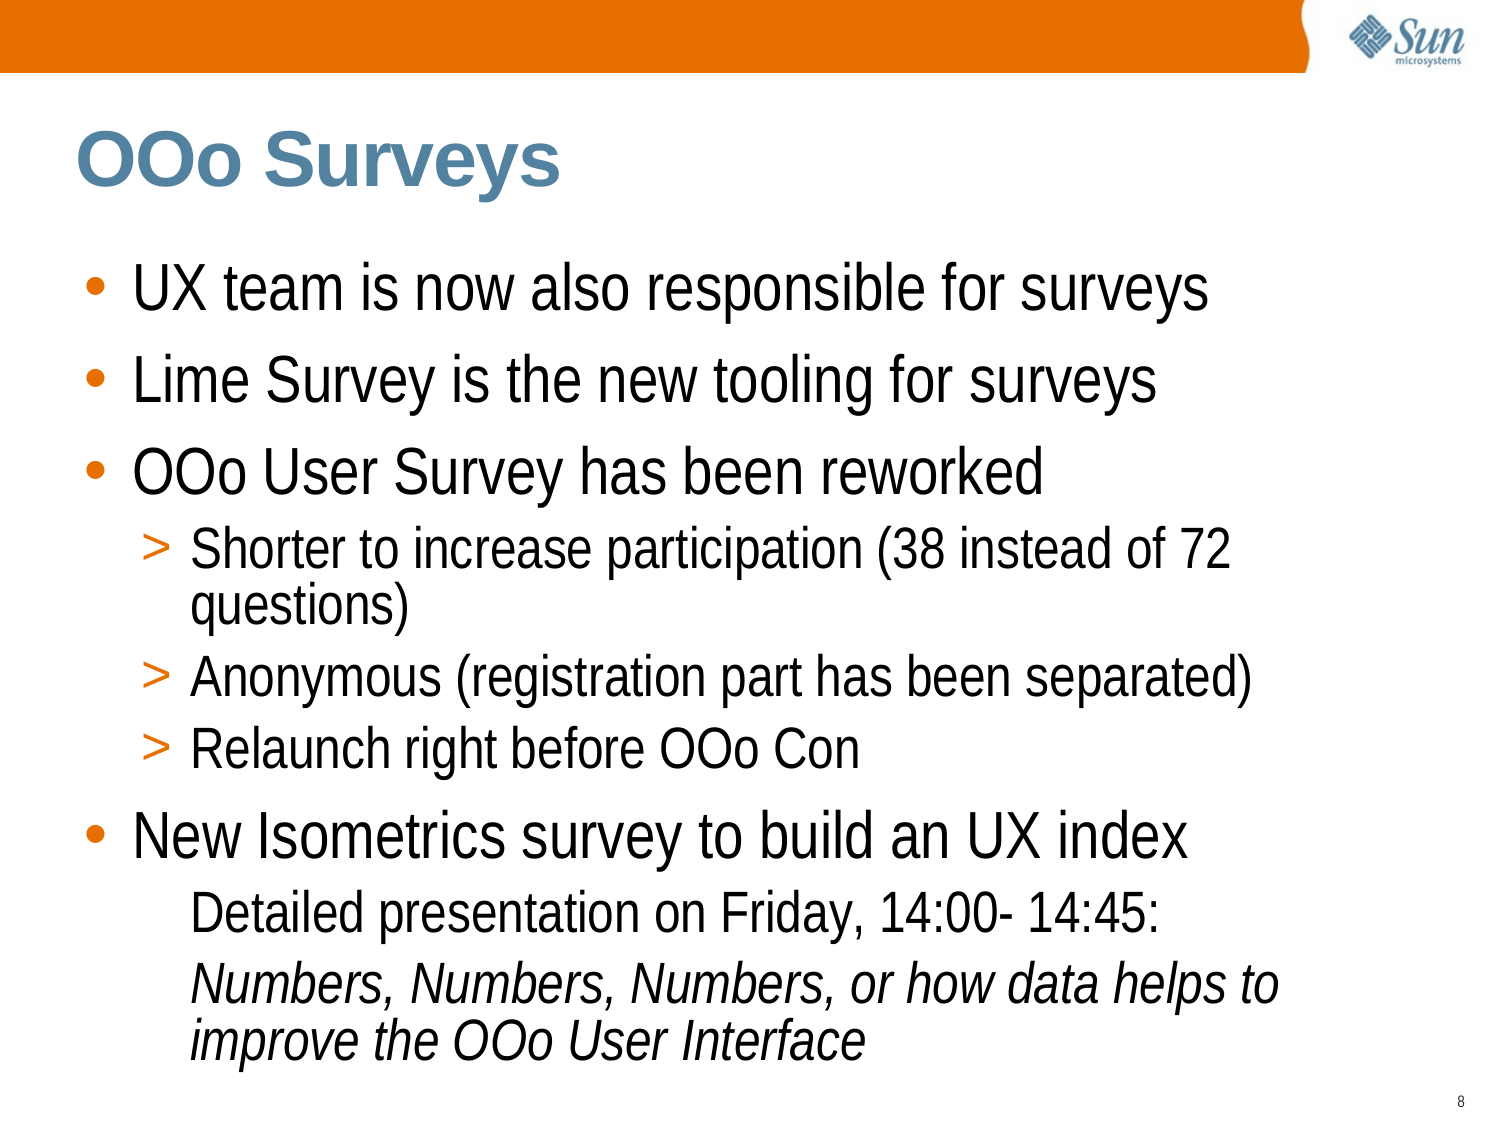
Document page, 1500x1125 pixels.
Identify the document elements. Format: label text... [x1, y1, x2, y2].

title OOo Surveys [75, 123, 1437, 227]
list UX team is now also responsible for surveys Lime Survey is the new tooling for surveys OOo User Survey has been reworked Shorter to increase participation (38 instead of 72 questions) Anonymous (registration part has been separated) Relaunch right before OOo Con New Isometrics survey to build an UX index Detailed presentation on Friday, 14:00- 14:45: Numbers, Numbers, Numbers, or how data helps to improve the OOo User Interface [64, 258, 1401, 1076]
picture [0, 0, 1500, 73]
